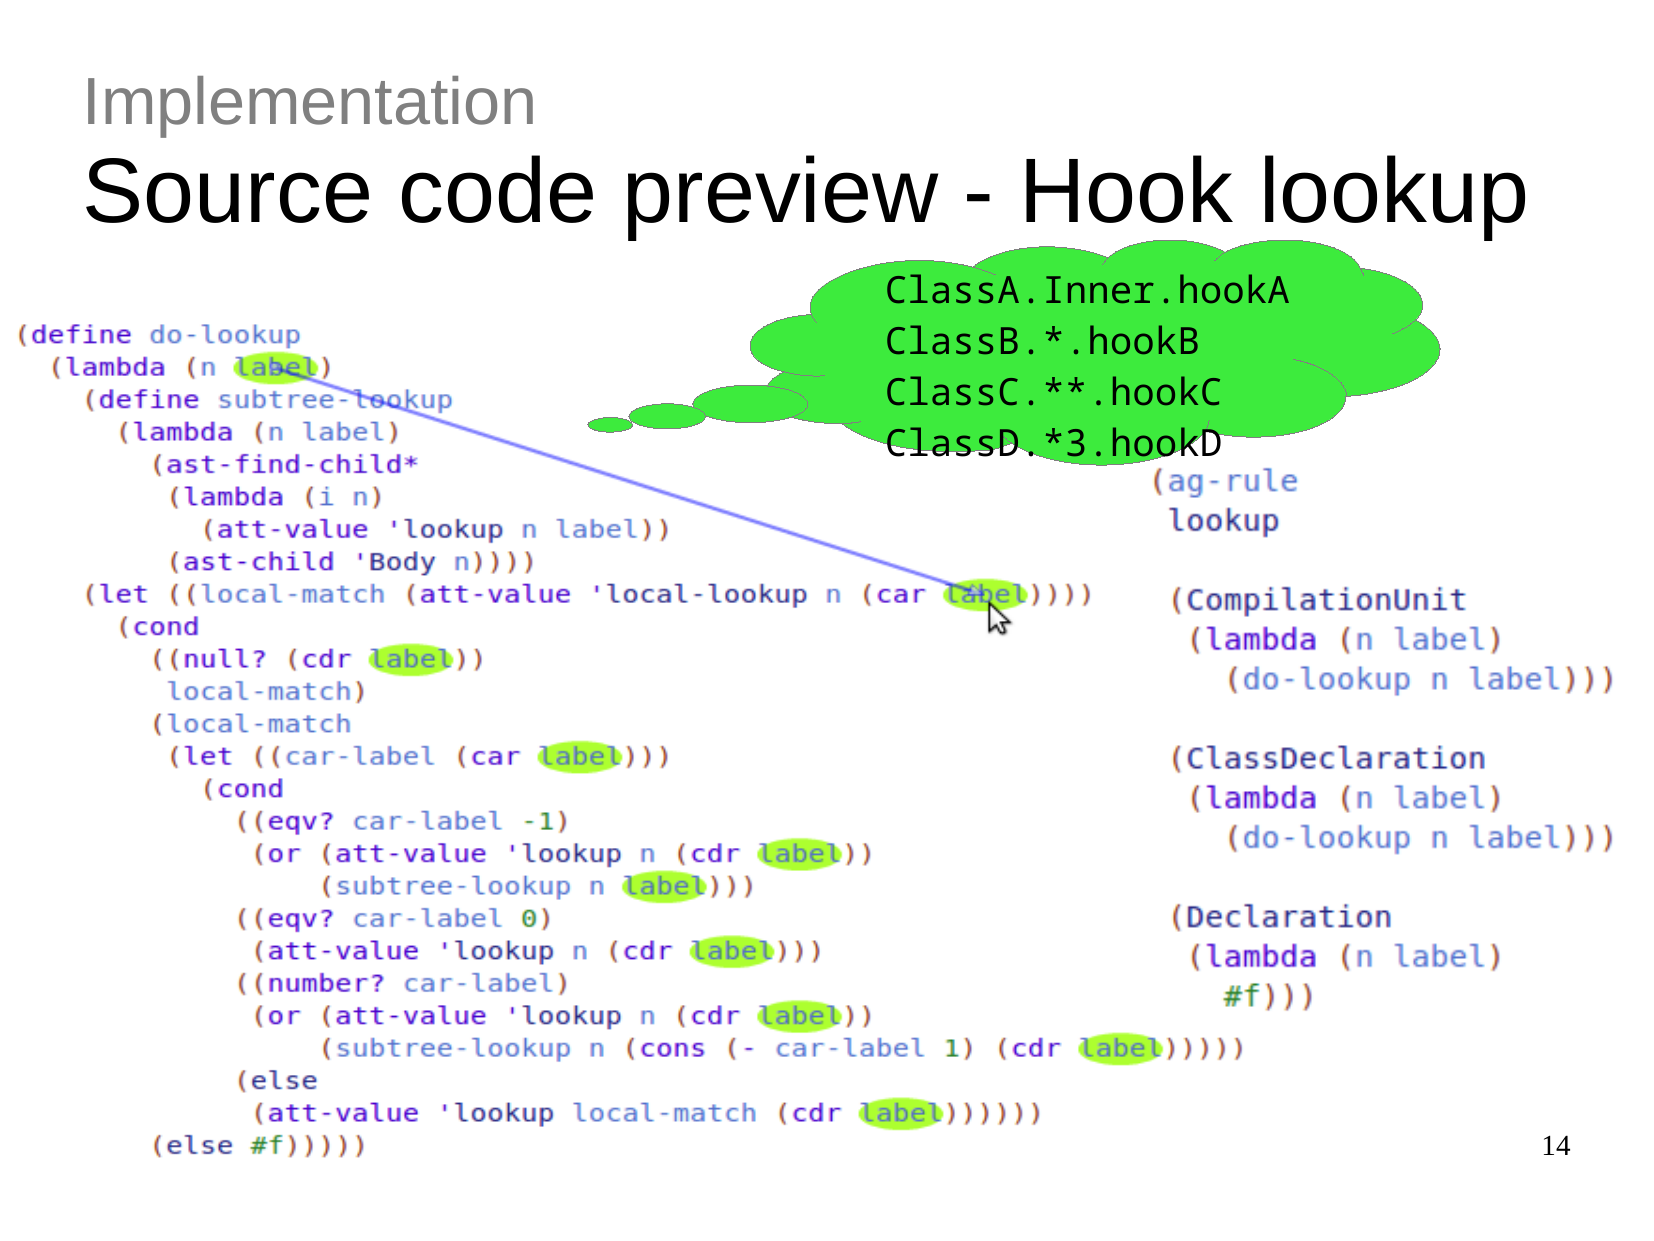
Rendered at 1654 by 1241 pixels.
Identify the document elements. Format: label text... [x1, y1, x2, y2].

title Implementation Source code preview - Hook lookup [82, 49, 1571, 257]
text_box [896, 446, 917, 450]
text_box ClassA.Inner.hookA ClassB.*.hookB ClassC.**.hookC ClassD.*3.hookD [870, 256, 1576, 446]
picture [1003, 446, 1014, 453]
text_box [1017, 446, 1165, 466]
text_box [935, 446, 945, 452]
picture [5, 306, 1654, 1173]
text_box [948, 446, 967, 452]
text_box [1159, 446, 1171, 454]
text_box [992, 246, 1104, 256]
text_box [921, 446, 933, 451]
text_box [968, 446, 989, 452]
text_box [587, 266, 870, 439]
picture [1205, 446, 1216, 453]
text_box [990, 446, 1000, 450]
text_box [1109, 240, 1350, 256]
text_box [1137, 446, 1149, 454]
text_box [1172, 446, 1181, 454]
